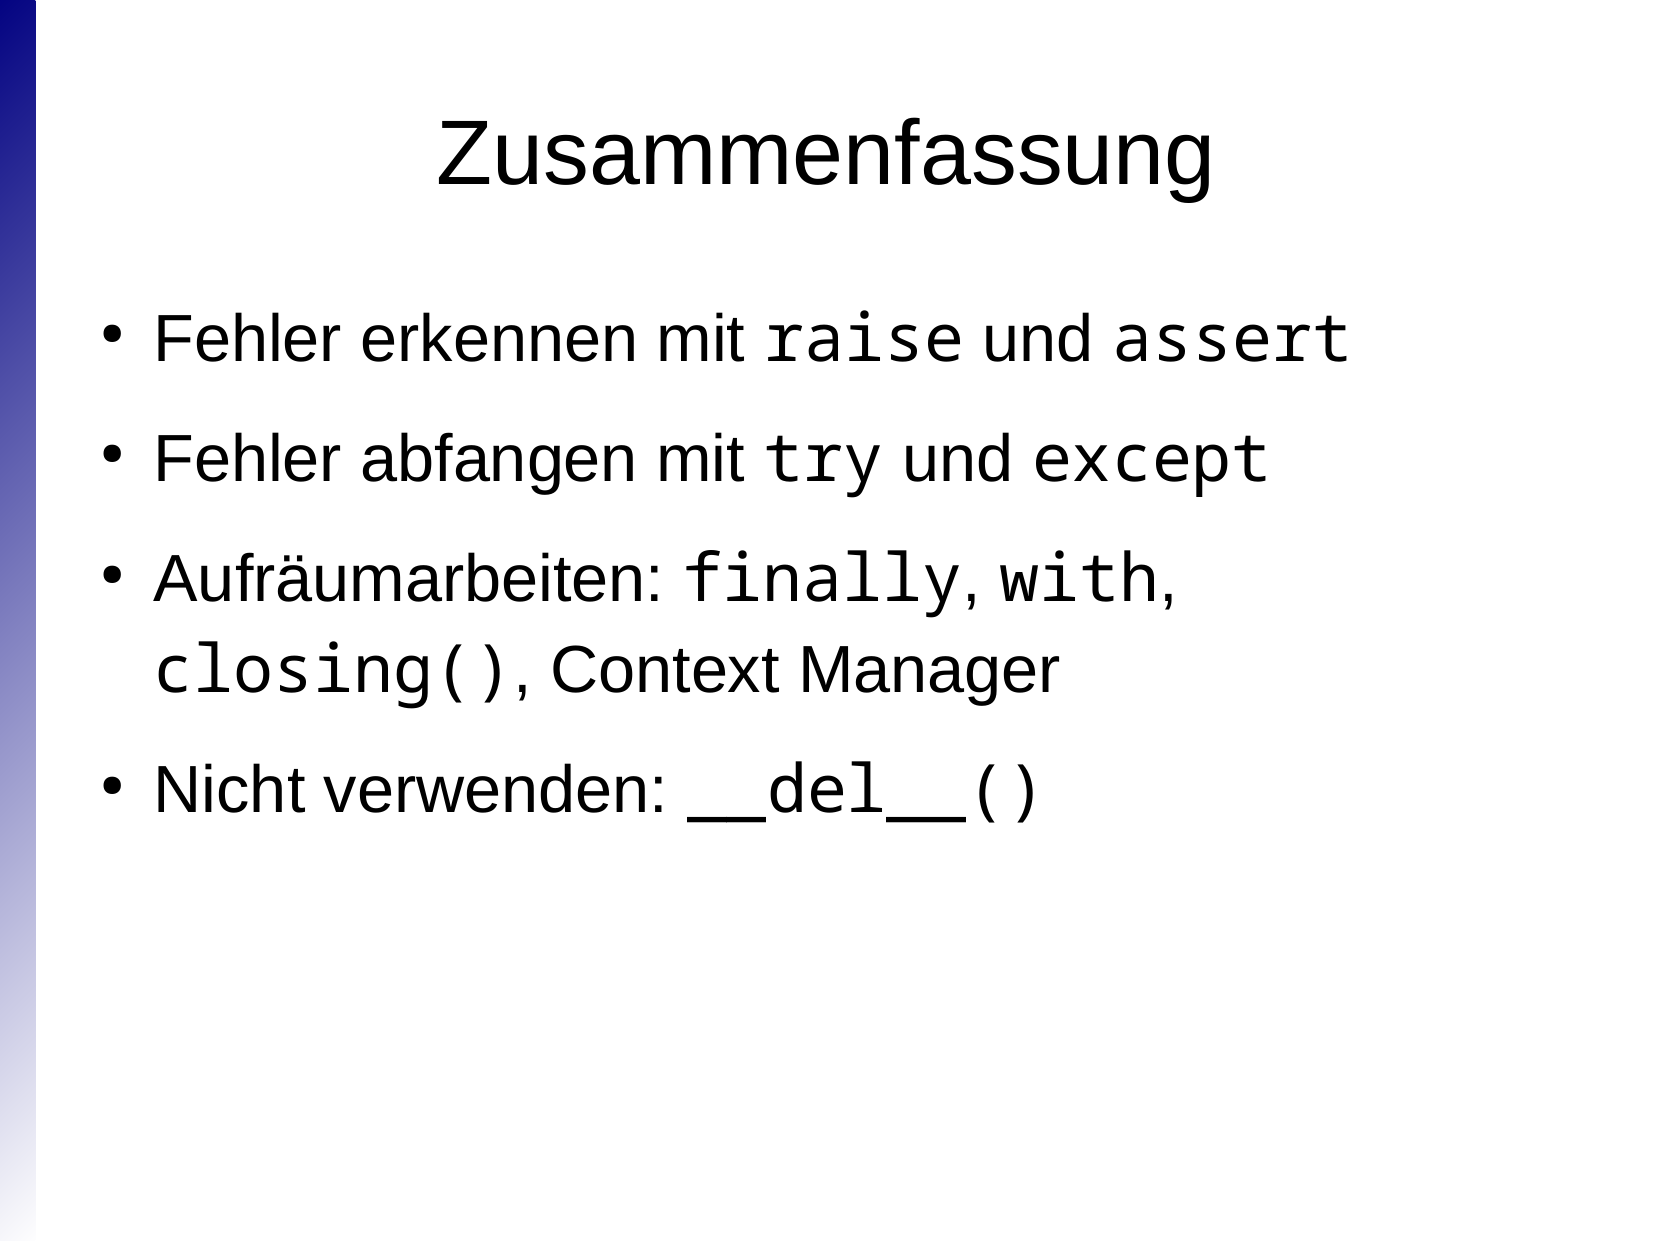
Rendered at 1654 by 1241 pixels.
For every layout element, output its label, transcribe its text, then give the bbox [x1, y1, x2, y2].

list Fehler erkennen mit raise und assert Fehler abfangen mit try und except Aufräumarbeiten: finally, with, closing(), Context Manager Nicht verwenden: __del__() [82, 290, 1571, 1109]
title Zusammenfassung [82, 49, 1571, 257]
